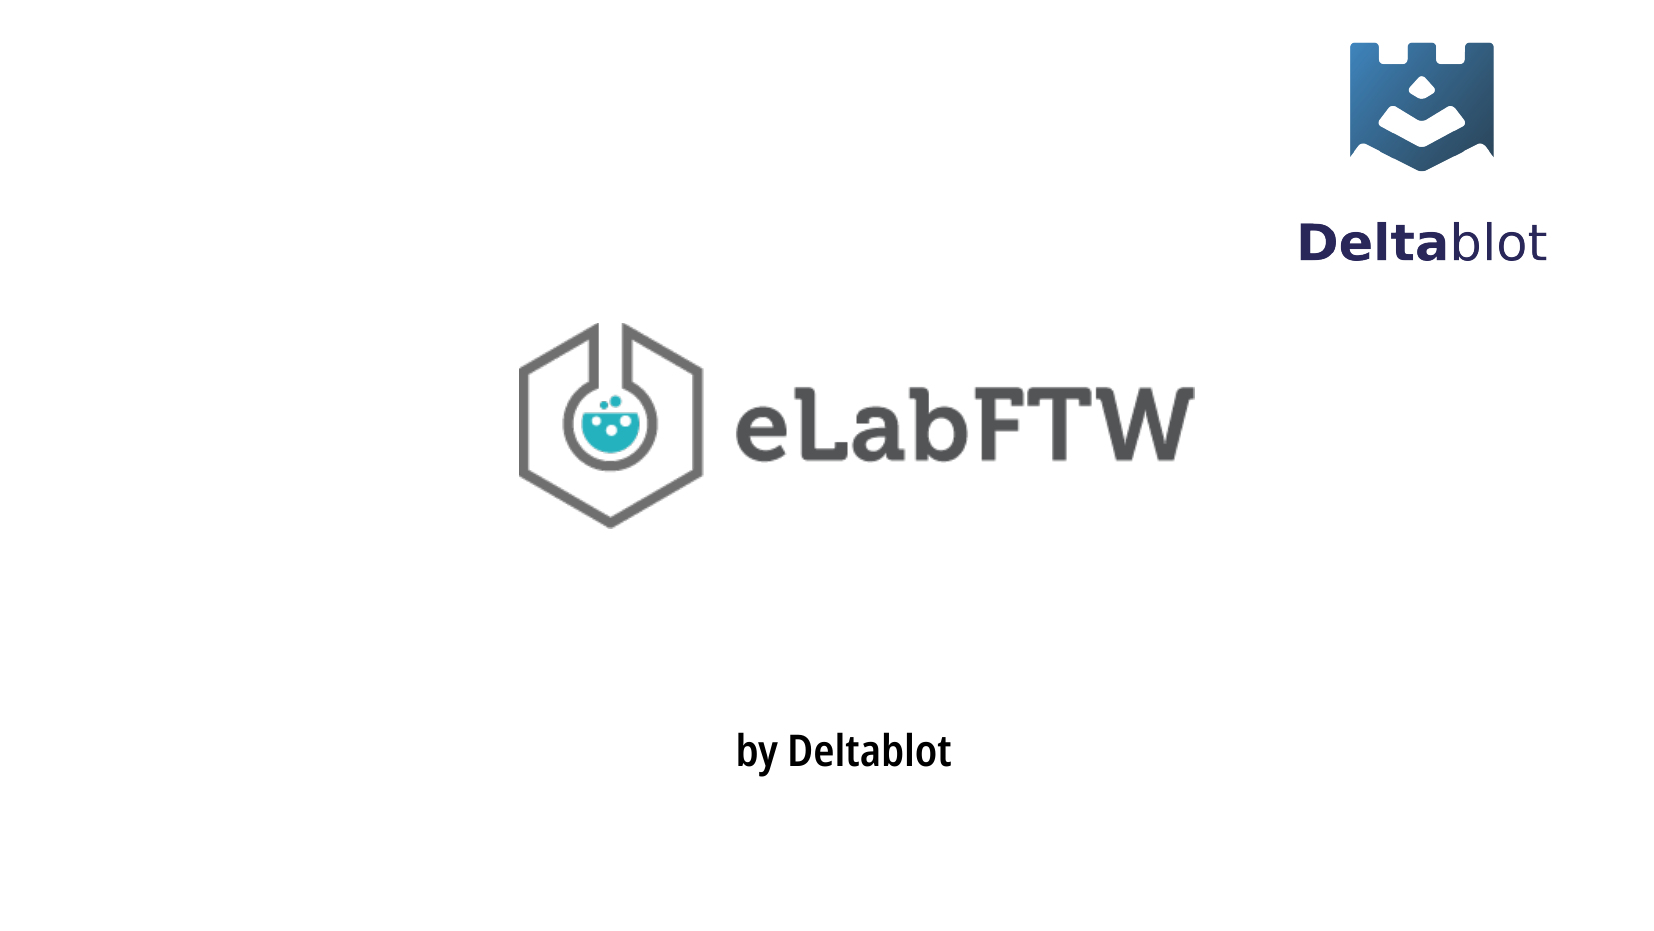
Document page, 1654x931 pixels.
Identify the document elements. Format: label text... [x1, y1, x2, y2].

picture [519, 323, 1195, 529]
picture [1271, 0, 1576, 304]
text_box by Deltablot [487, 712, 1201, 826]
